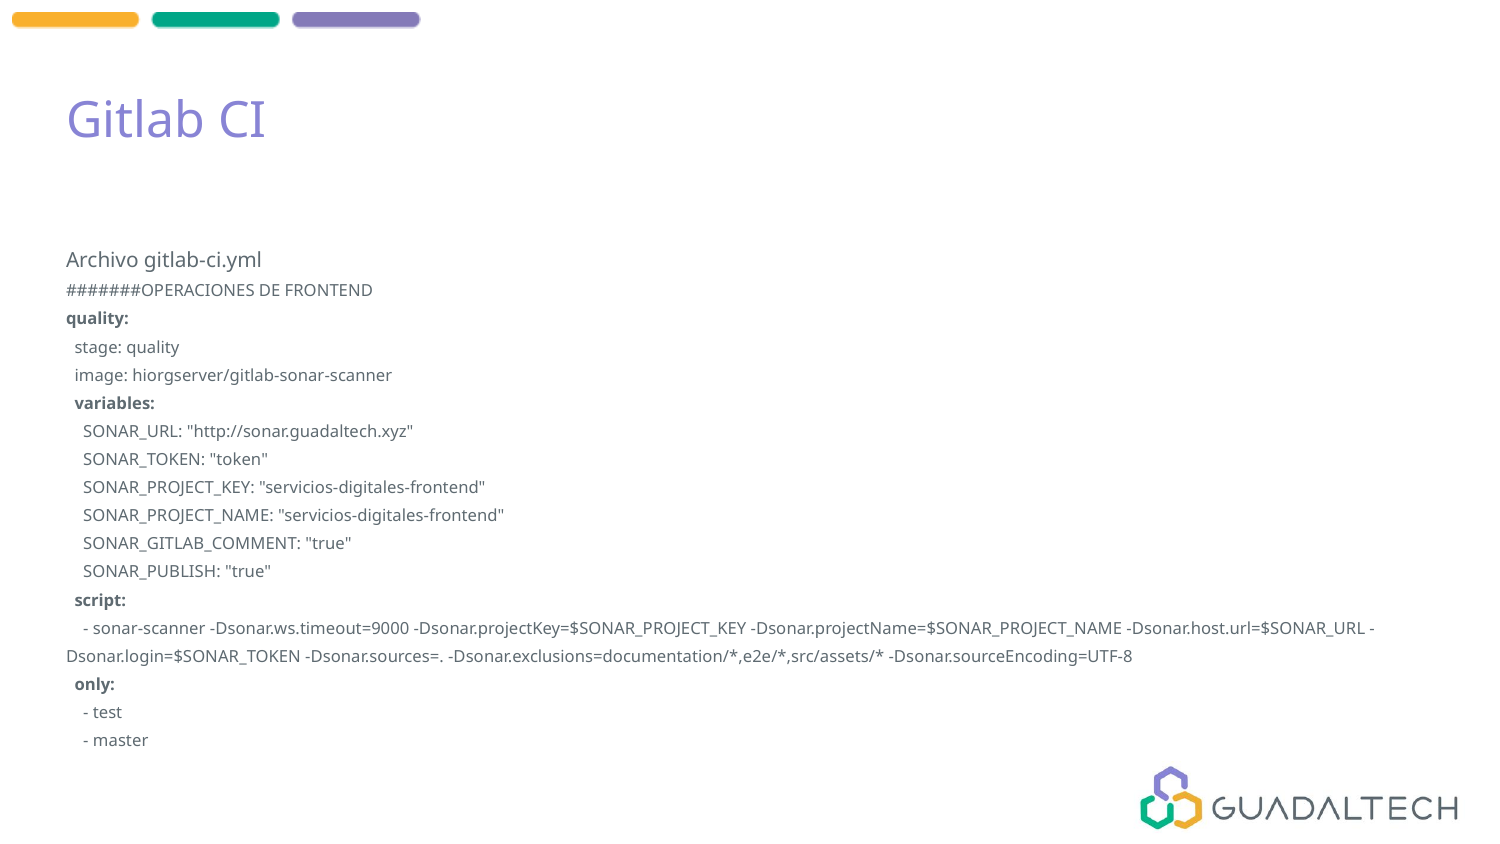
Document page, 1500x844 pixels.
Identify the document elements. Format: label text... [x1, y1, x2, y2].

title Gitlab CI [51, 72, 1449, 167]
picture [1124, 761, 1473, 834]
picture [12, 12, 421, 29]
list Archivo gitlab-ci.yml #######OPERACIONES DE FRONTEND quality: stage: quality image: hiorgserver/gitlab-sonar-scanner variables: SONAR_URL: "http://sonar.guadaltech.xyz" SONAR_TOKEN: "token" SONAR_PROJECT_KEY: "servicios-digitales-frontend" SONAR_PROJECT_NAME: "servicios-digitales-frontend" SONAR_GITLAB_COMMENT: "true" SONAR_PUBLISH: "true" script: - sonar-scanner -Dsonar.ws.timeout=9000 -Dsonar.projectKey=$SONAR_PROJECT_KEY -Dsonar.projectName=$SONAR_PROJECT_NAME -Dsonar.host.url=$SONAR_URL -Dsonar.login=$SONAR_TOKEN -Dsonar.sources=. -Dsonar.exclusions=documentation/*,e2e/*,src/assets/* -Dsonar.sourceEncoding=UTF-8 only: - test - master [51, 221, 1449, 783]
